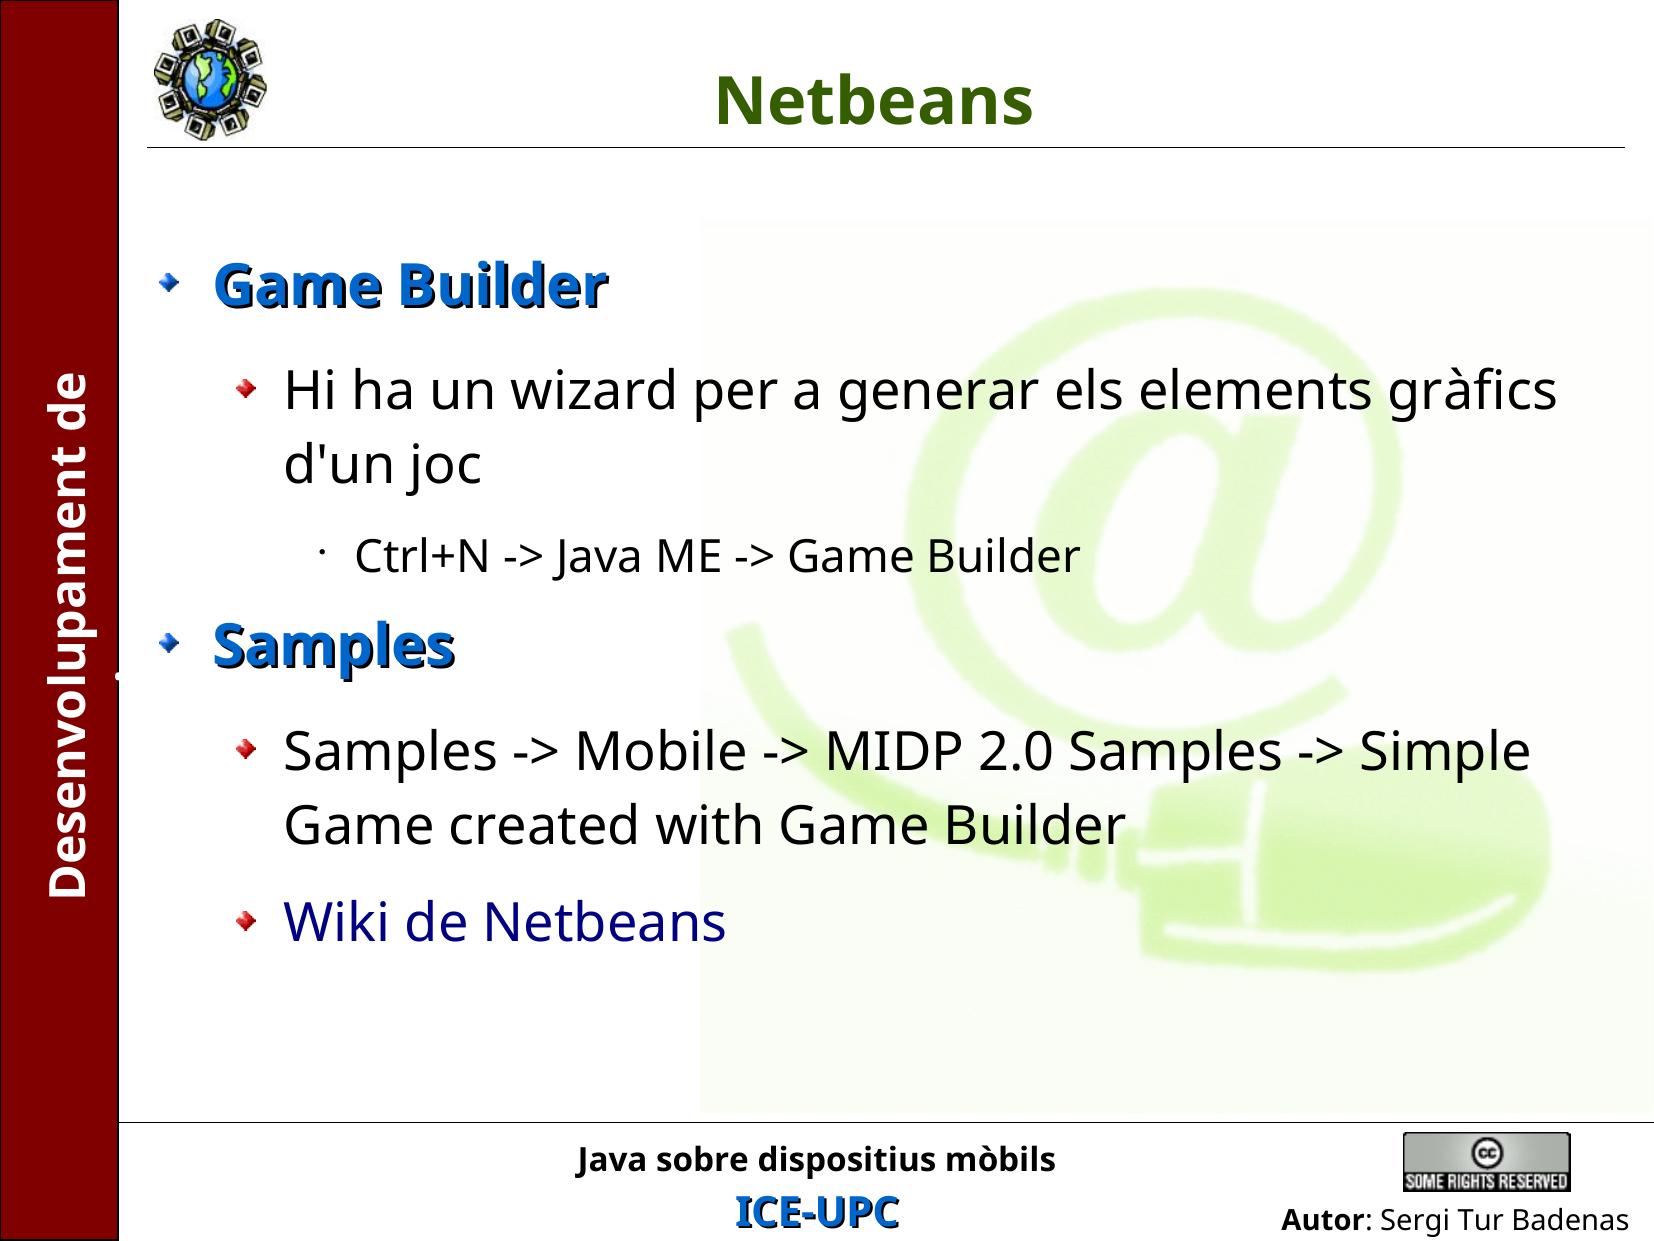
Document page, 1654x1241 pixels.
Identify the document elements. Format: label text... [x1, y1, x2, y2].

title Netbeans [129, 49, 1619, 148]
list Game Builder Hi ha un wizard per a generar els elements gràfics d'un joc Ctrl+N -> Java ME -> Game Builder Samples Samples -> Mobile -> MIDP 2.0 Samples -> Simple Game created with Game Builder Wiki de Netbeans [141, 242, 1630, 1078]
picture [1403, 1132, 1571, 1192]
picture [154, 19, 268, 49]
picture [700, 217, 1654, 1113]
